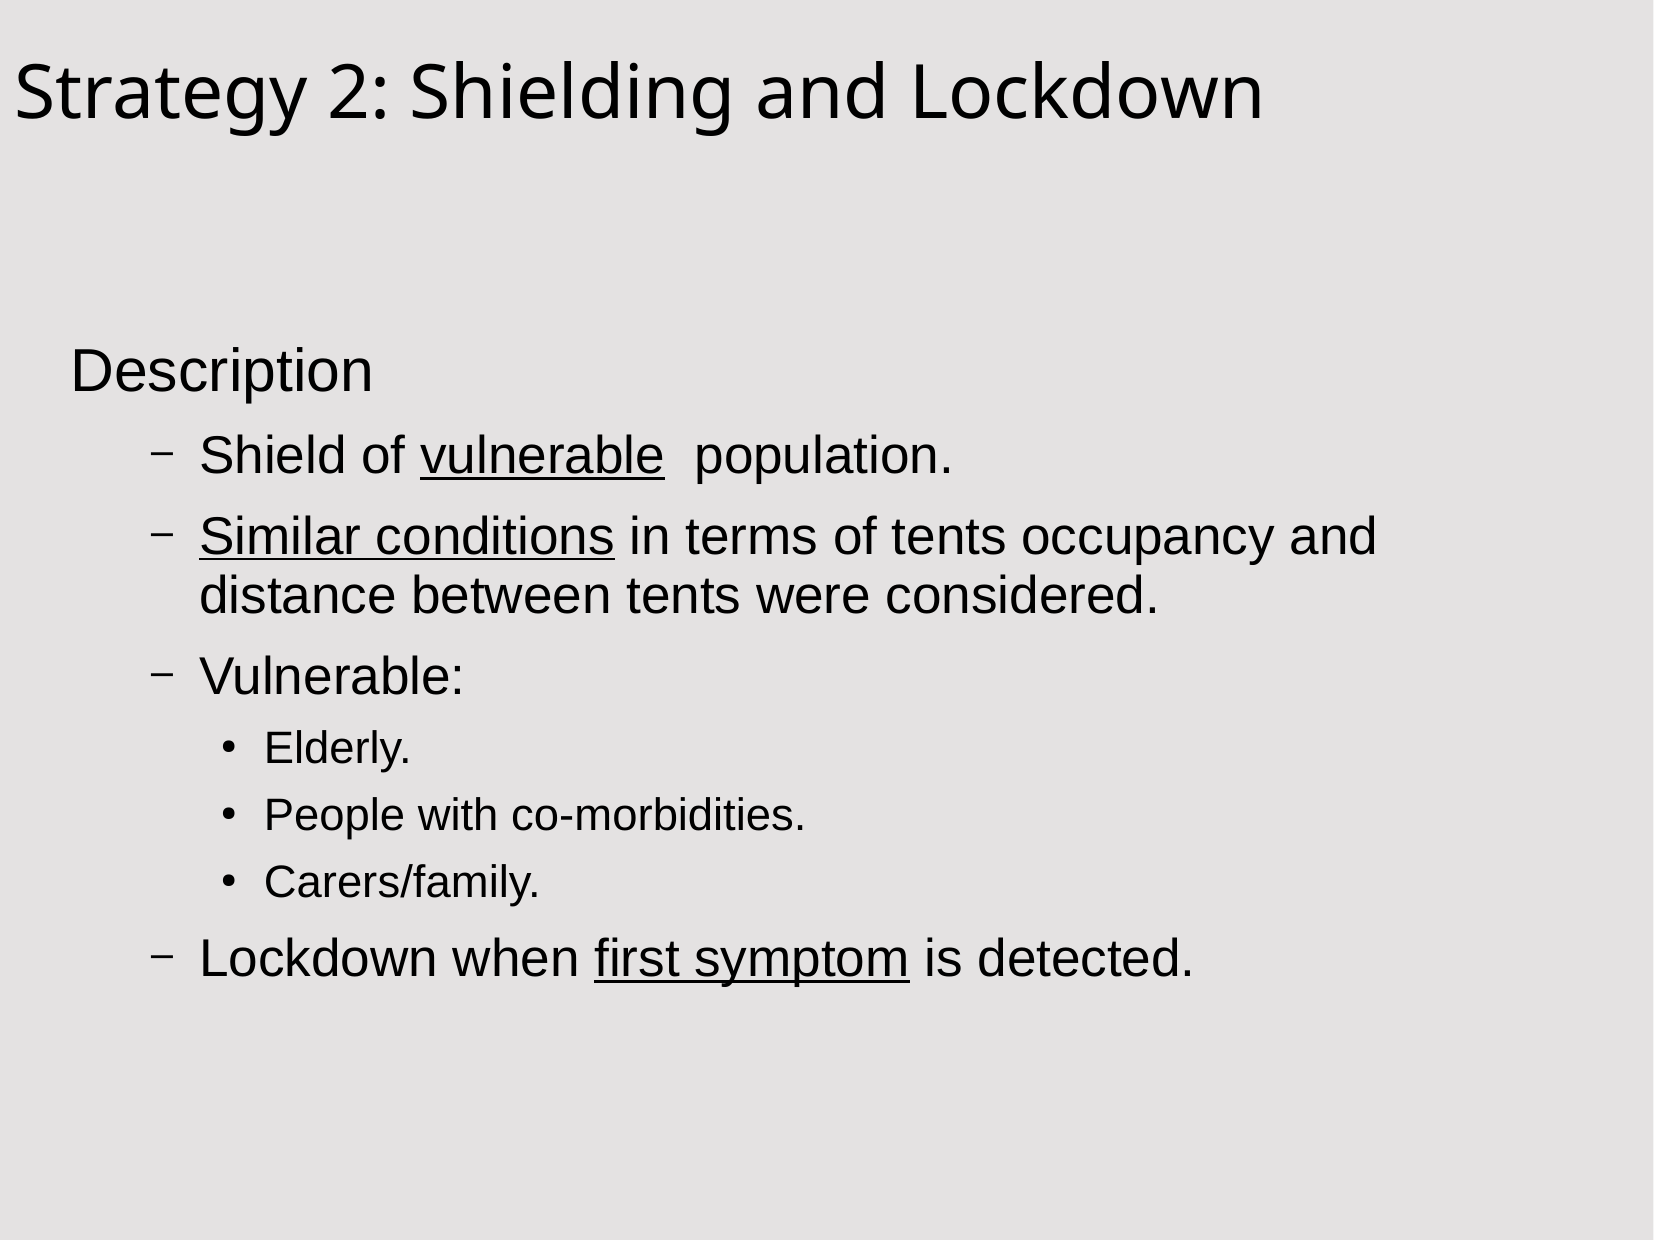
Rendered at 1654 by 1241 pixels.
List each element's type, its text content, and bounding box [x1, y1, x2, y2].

list Description Shield of vulnerable population. Similar conditions in terms of tents occupancy and distance between tents were considered. Vulnerable: Elderly. People with co-morbidities. Carers/family. Lockdown when first symptom is detected. [70, 336, 1565, 990]
text_box Strategy 2: Shielding and Lockdown [0, 31, 1654, 134]
